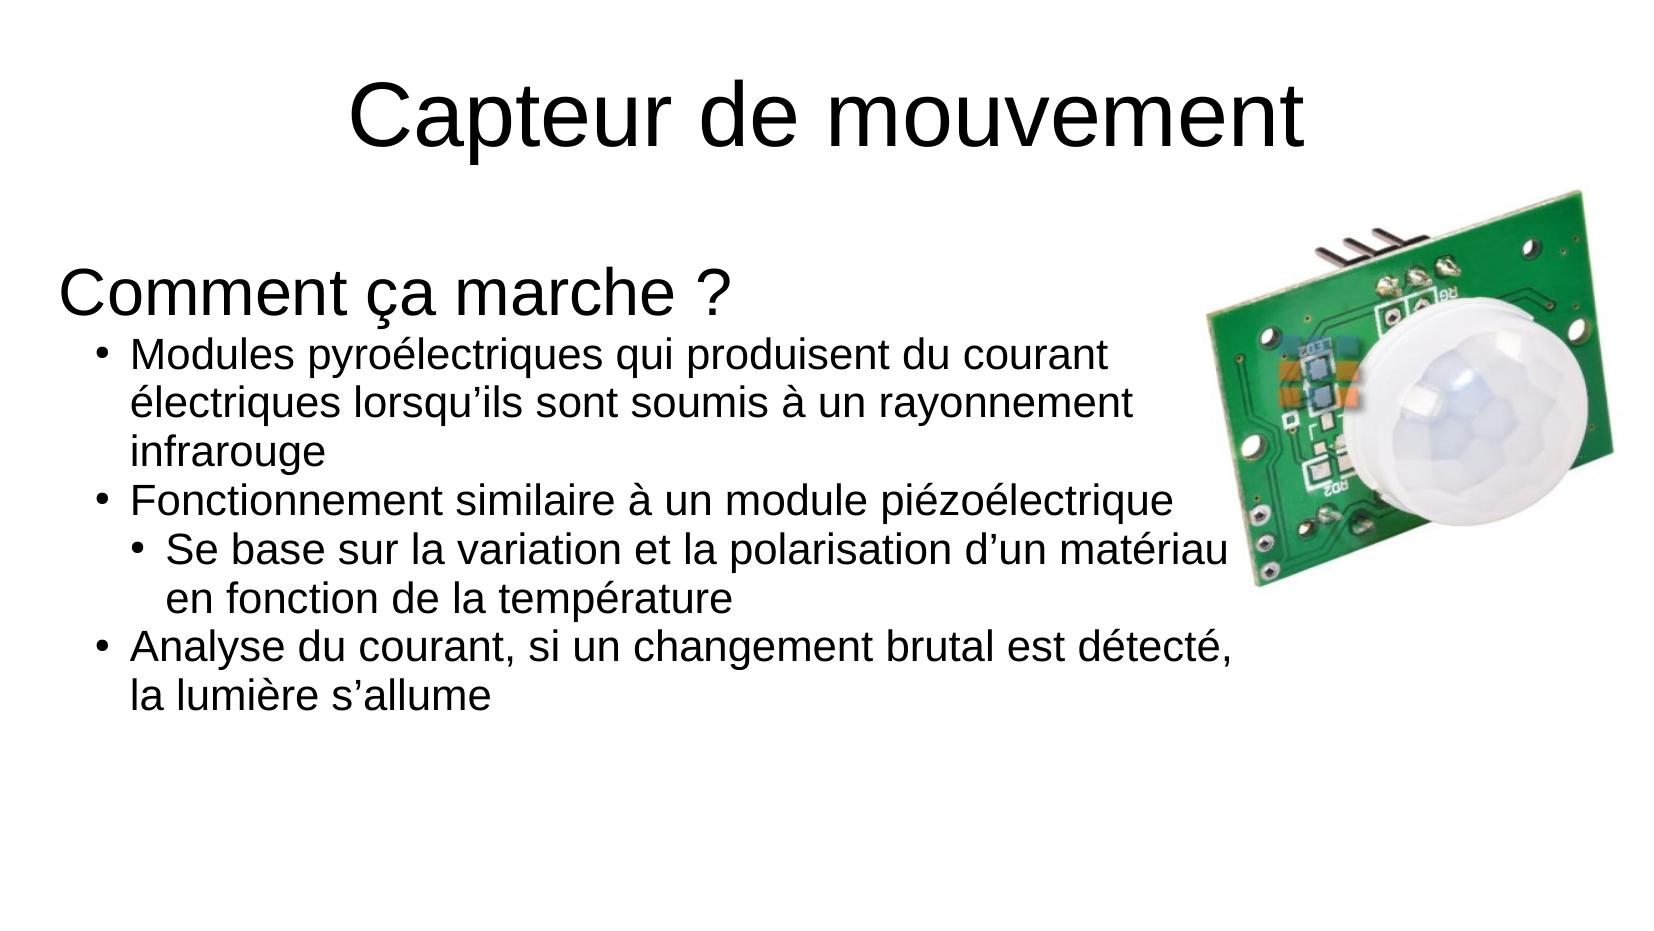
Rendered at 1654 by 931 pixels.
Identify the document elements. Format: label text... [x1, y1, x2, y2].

picture [1241, 177, 1654, 602]
subtitle Comment ça marche ? Modules pyroélectriques qui produisent du courant électriques lorsqu’ils sont soumis à un rayonnement infrarouge Fonctionnement similaire à un module piézoélectrique Se base sur la variation et la polarisation d’un matériau en fonction de la température Analyse du courant, si un changement brutal est détecté, la lumière s’allume [59, 193, 1241, 782]
title Capteur de mouvement [82, 37, 1571, 193]
